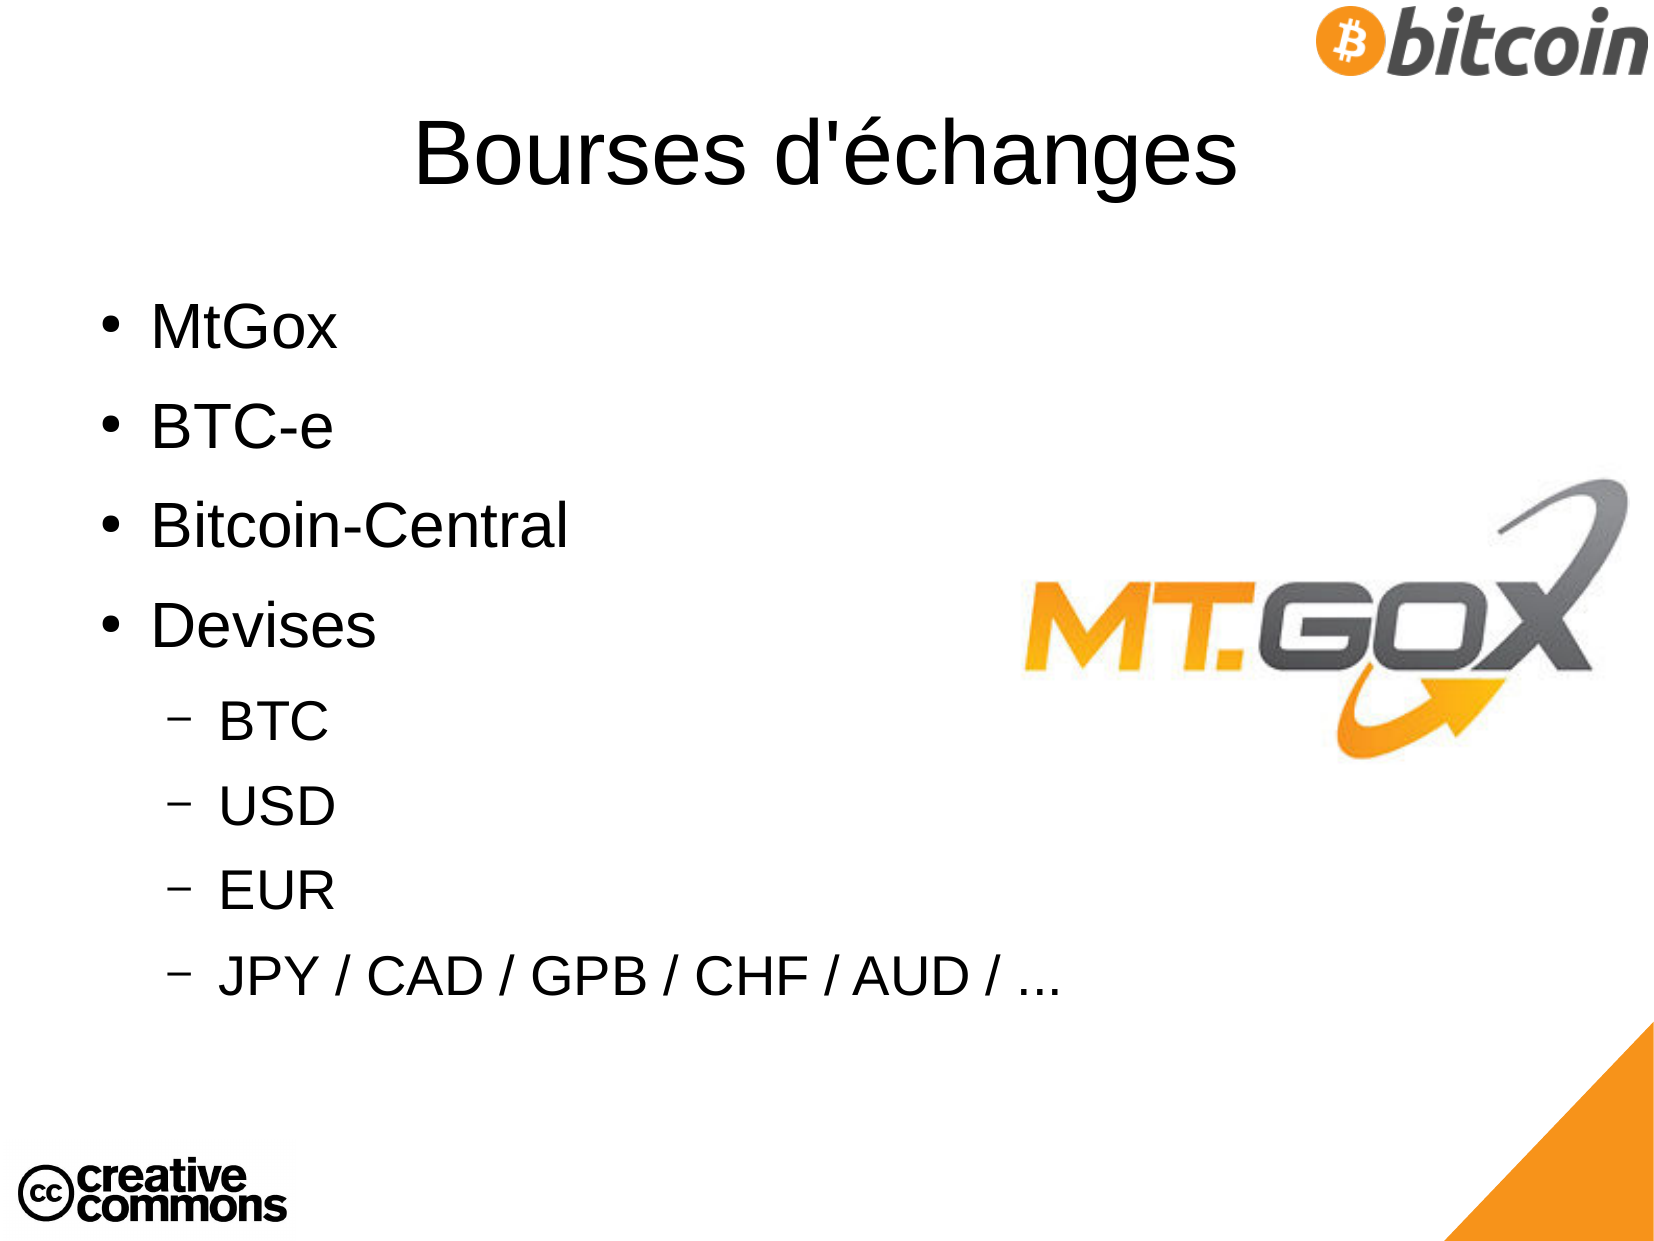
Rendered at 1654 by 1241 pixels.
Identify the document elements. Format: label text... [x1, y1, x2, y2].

title Bourses d'échanges [82, 49, 1571, 257]
picture [1316, 6, 1648, 76]
picture [3, 1139, 296, 1241]
list MtGox BTC-e Bitcoin-Central Devises BTC USD EUR JPY / CAD / GPB / CHF / AUD / ... [82, 290, 1538, 1010]
picture [1005, 330, 1630, 956]
